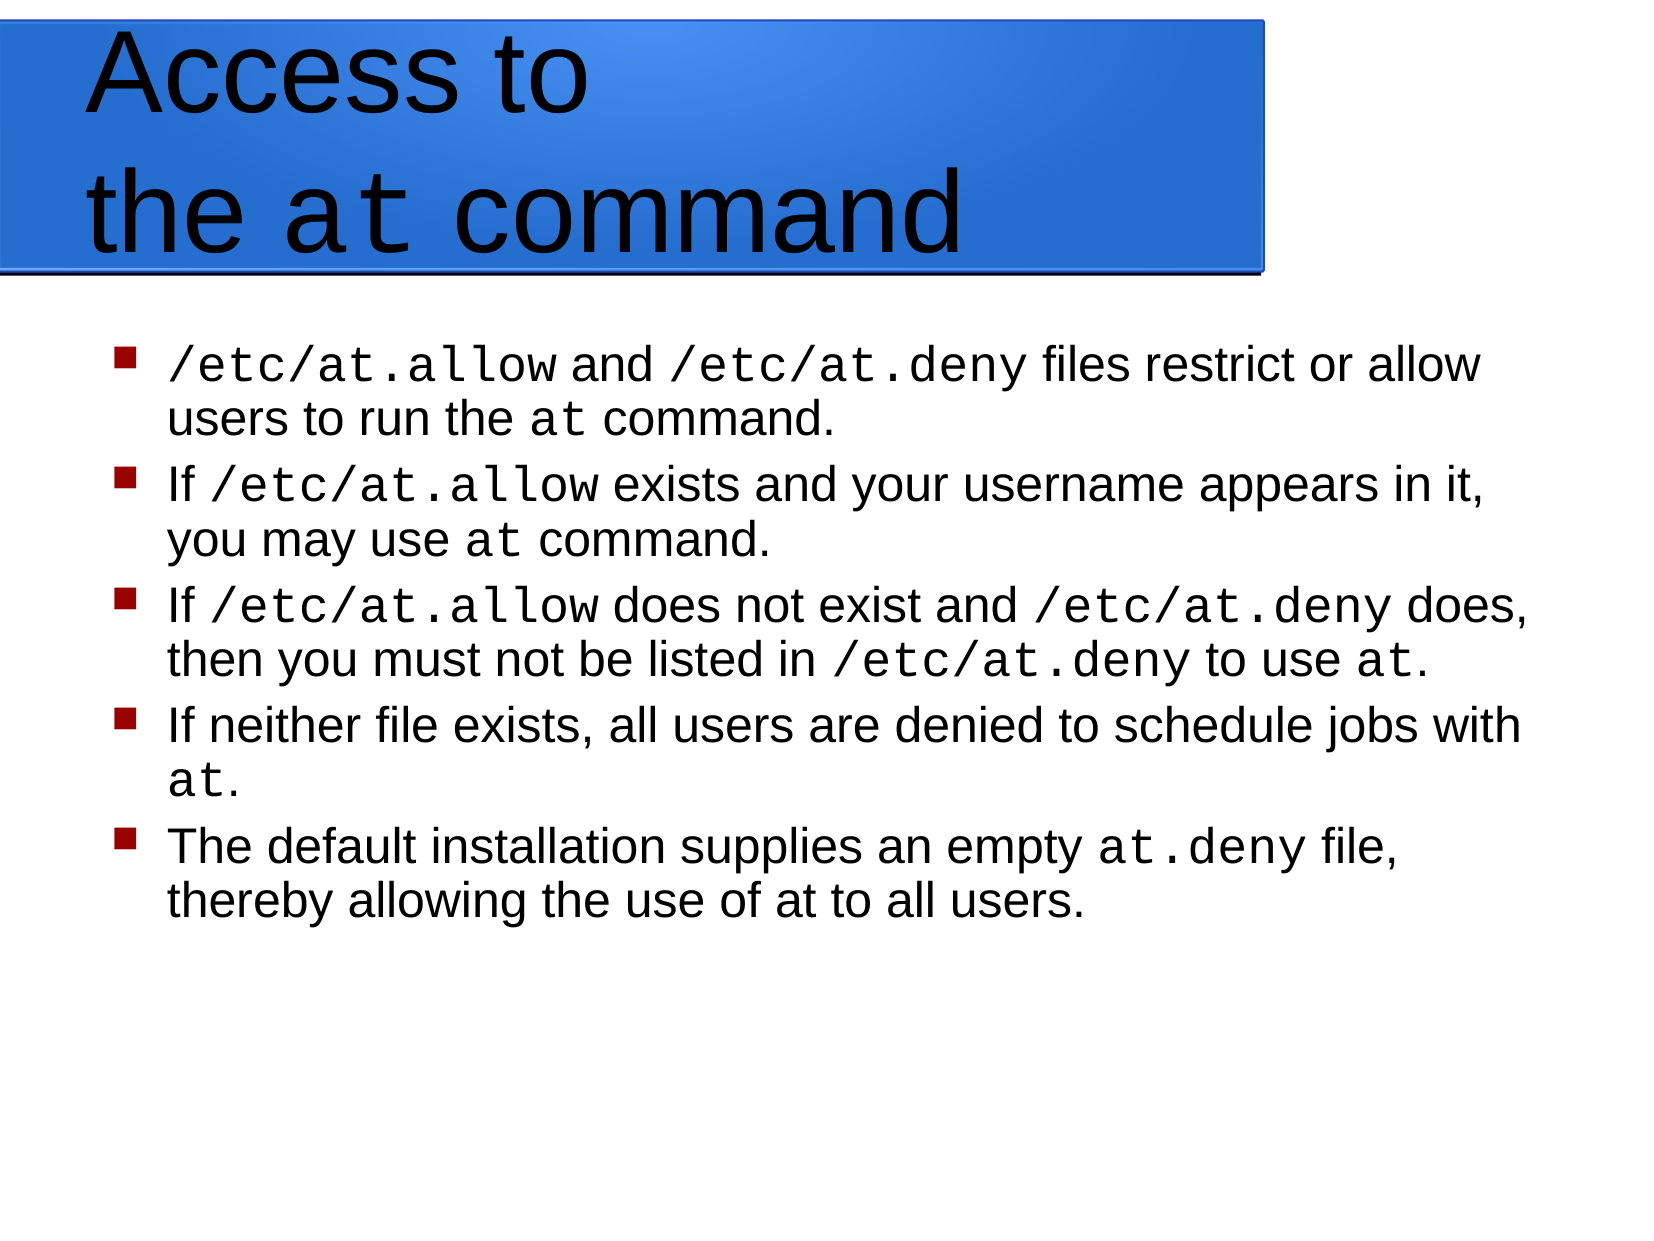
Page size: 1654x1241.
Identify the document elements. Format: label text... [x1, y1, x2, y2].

title Access to the at command [70, 0, 1546, 196]
list /etc/at.allow and /etc/at.deny files restrict or allow users to run the at command. If /etc/at.allow exists and your username appears in it, you may use at command. If /etc/at.allow does not exist and /etc/at.deny does, then you must not be listed in /etc/at.deny to use at. If neither file exists, all users are denied to schedule jobs with at. The default installation supplies an empty at.deny file, thereby allowing the use of at to all users. [96, 330, 1571, 1061]
